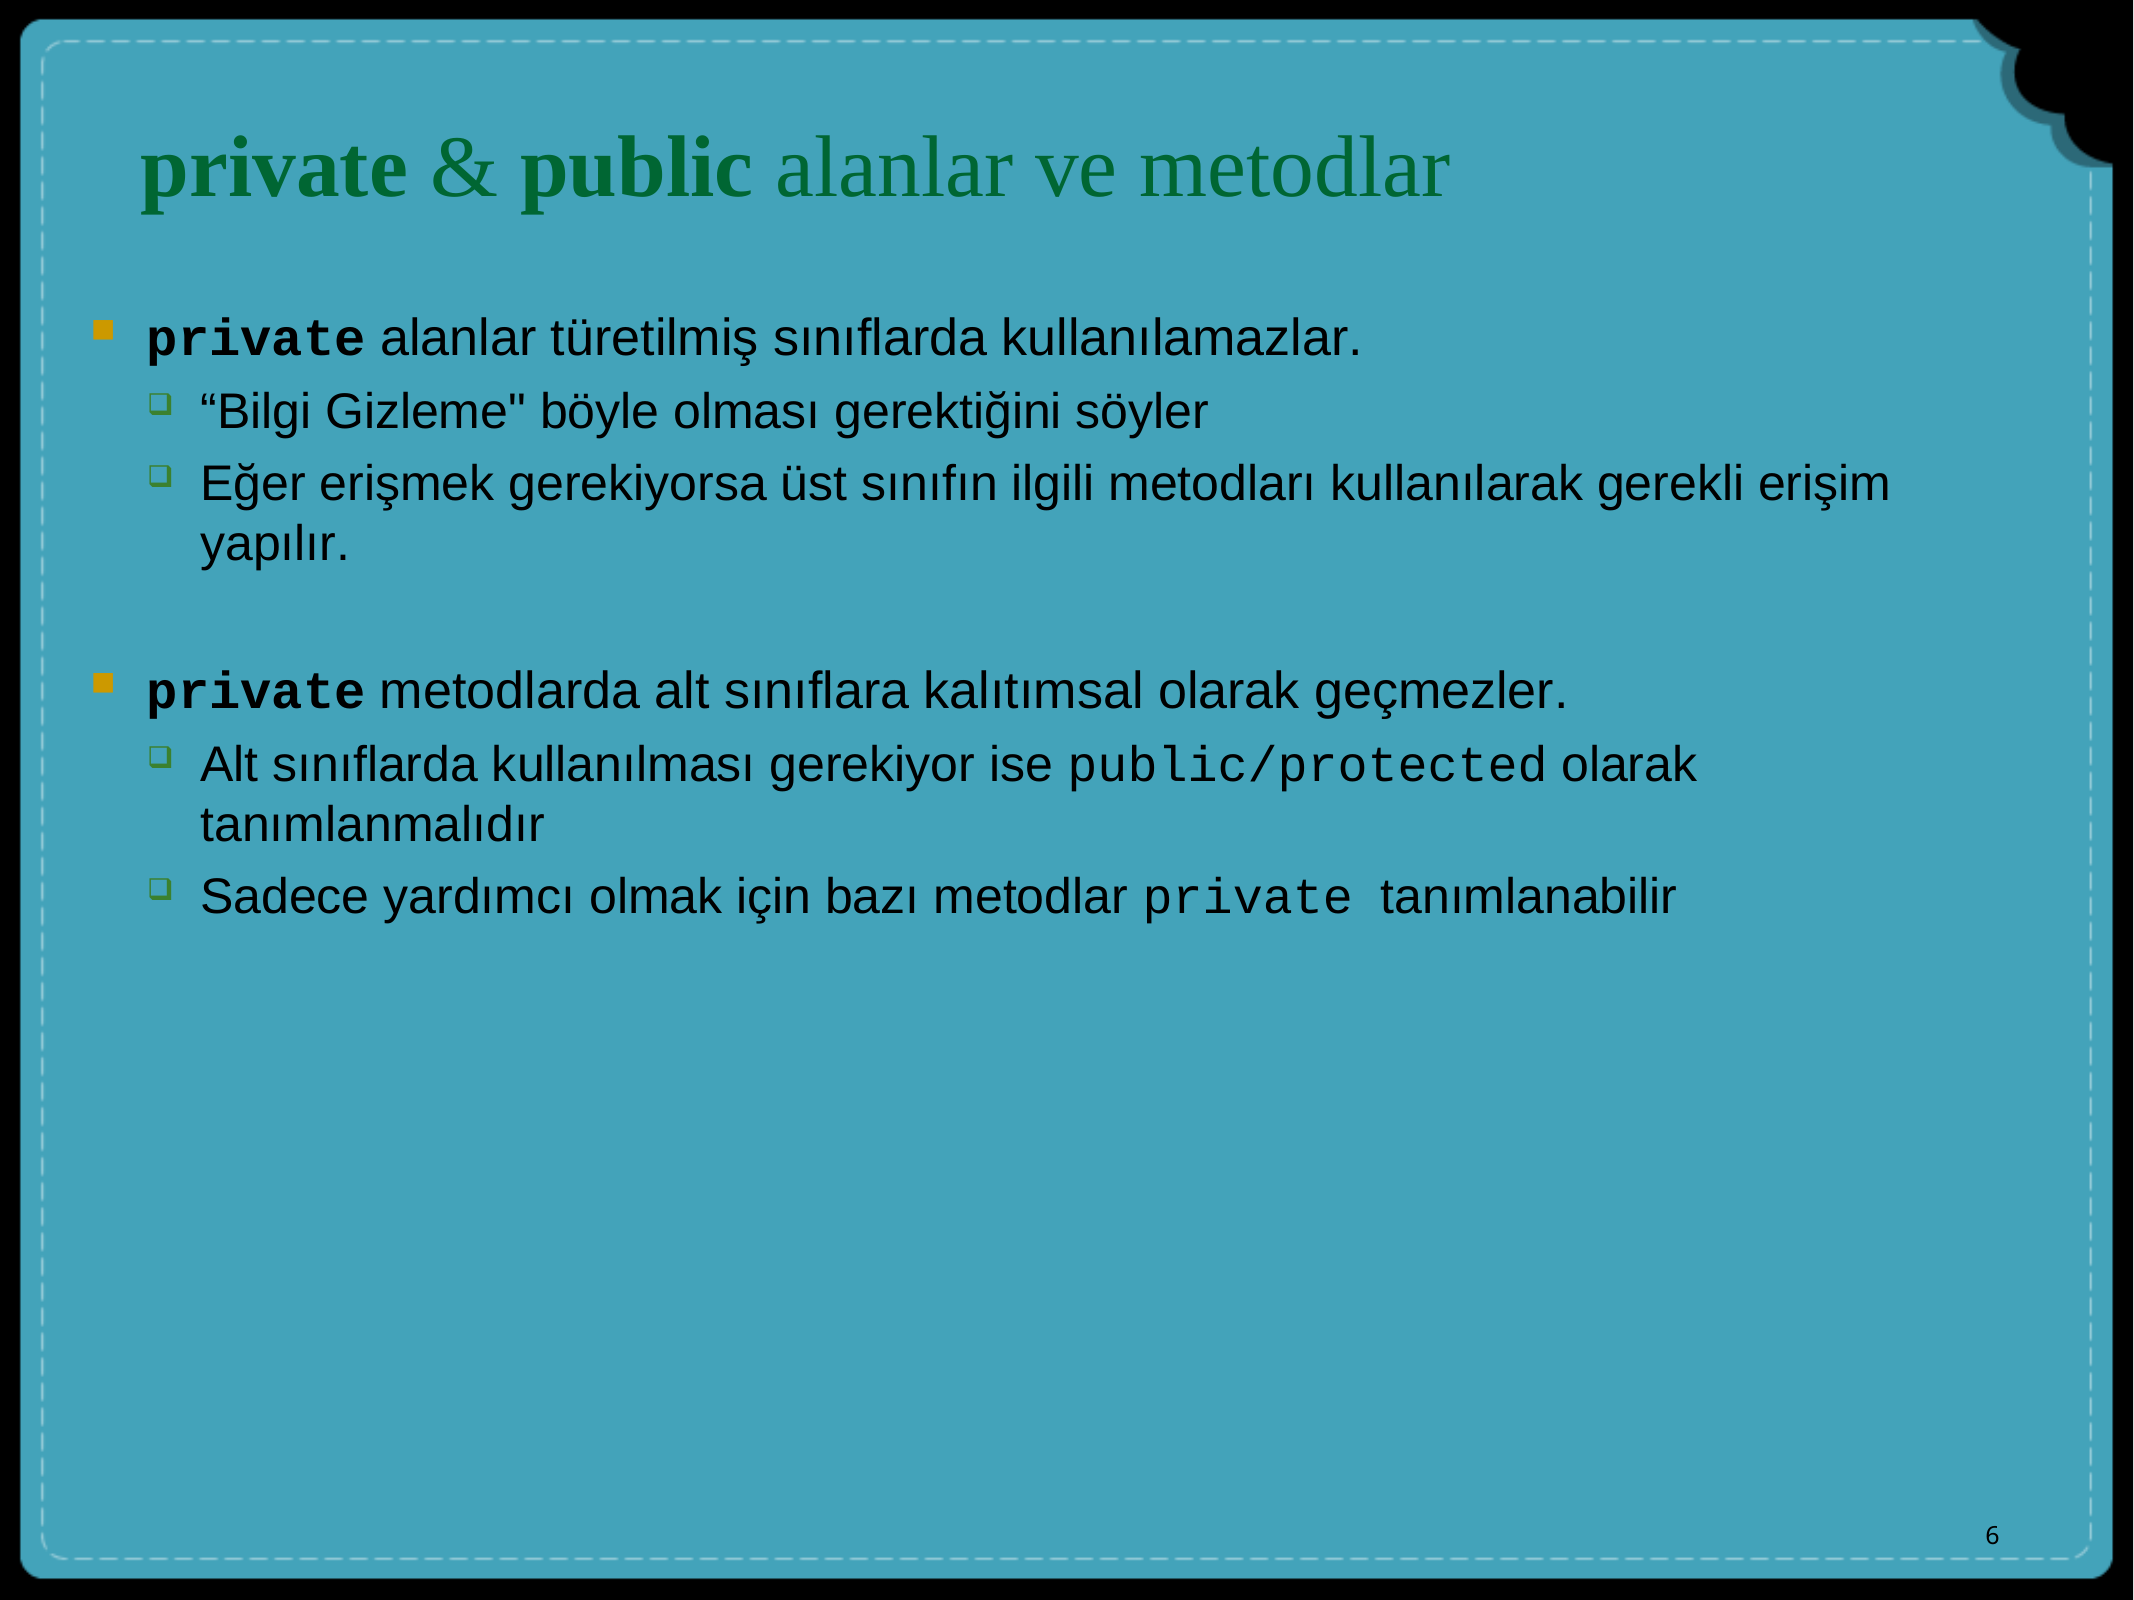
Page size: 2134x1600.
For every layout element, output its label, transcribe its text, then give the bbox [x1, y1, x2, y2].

picture [0, 0, 2134, 1600]
text_box private & public alanlar ve metodlar [125, 43, 2125, 222]
text_box private alanlar türetilmiş sınıflarda kullanılamazlar. “Bilgi Gizleme" böyle olması gerektiğini söyler Eğer erişmek gerekiyorsa üst sınıfın ilgili metodları kullanılarak gerekli erişim yapılır. private metodlarda alt sınıflara kalıtımsal olarak geçmezler. Alt sınıflarda kullanılması gerekiyor ise public/protected olarak tanımlanmalıdır Sadece yardımcı olmak için bazı metodlar private tanımlanabilir [75, 295, 2024, 1371]
